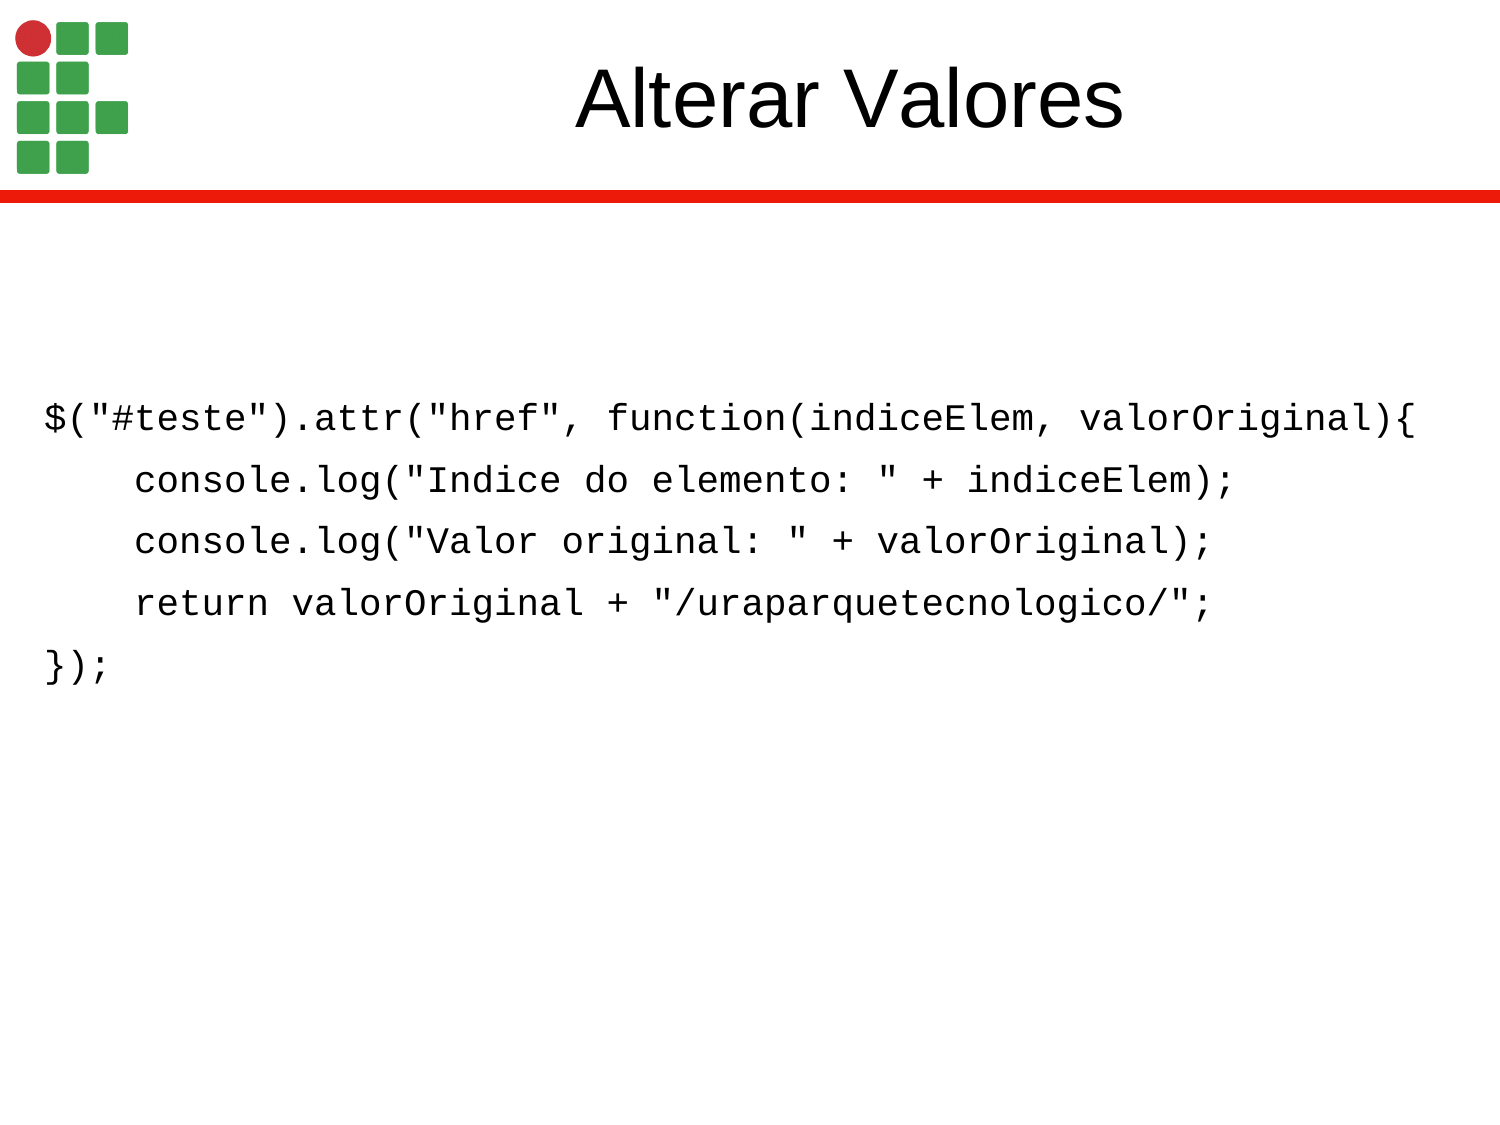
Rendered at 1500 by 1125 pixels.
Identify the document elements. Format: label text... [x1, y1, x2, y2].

title Alterar Valores [230, 0, 1471, 202]
picture [14, 16, 130, 178]
list $("#teste").attr("href", function(indiceElem, valorOriginal){ console.log("Indice do elemento: " + indiceElem); console.log("Valor original: " + valorOriginal); return valorOriginal + "/uraparquetecnologico/"; }); [29, 207, 1471, 1087]
